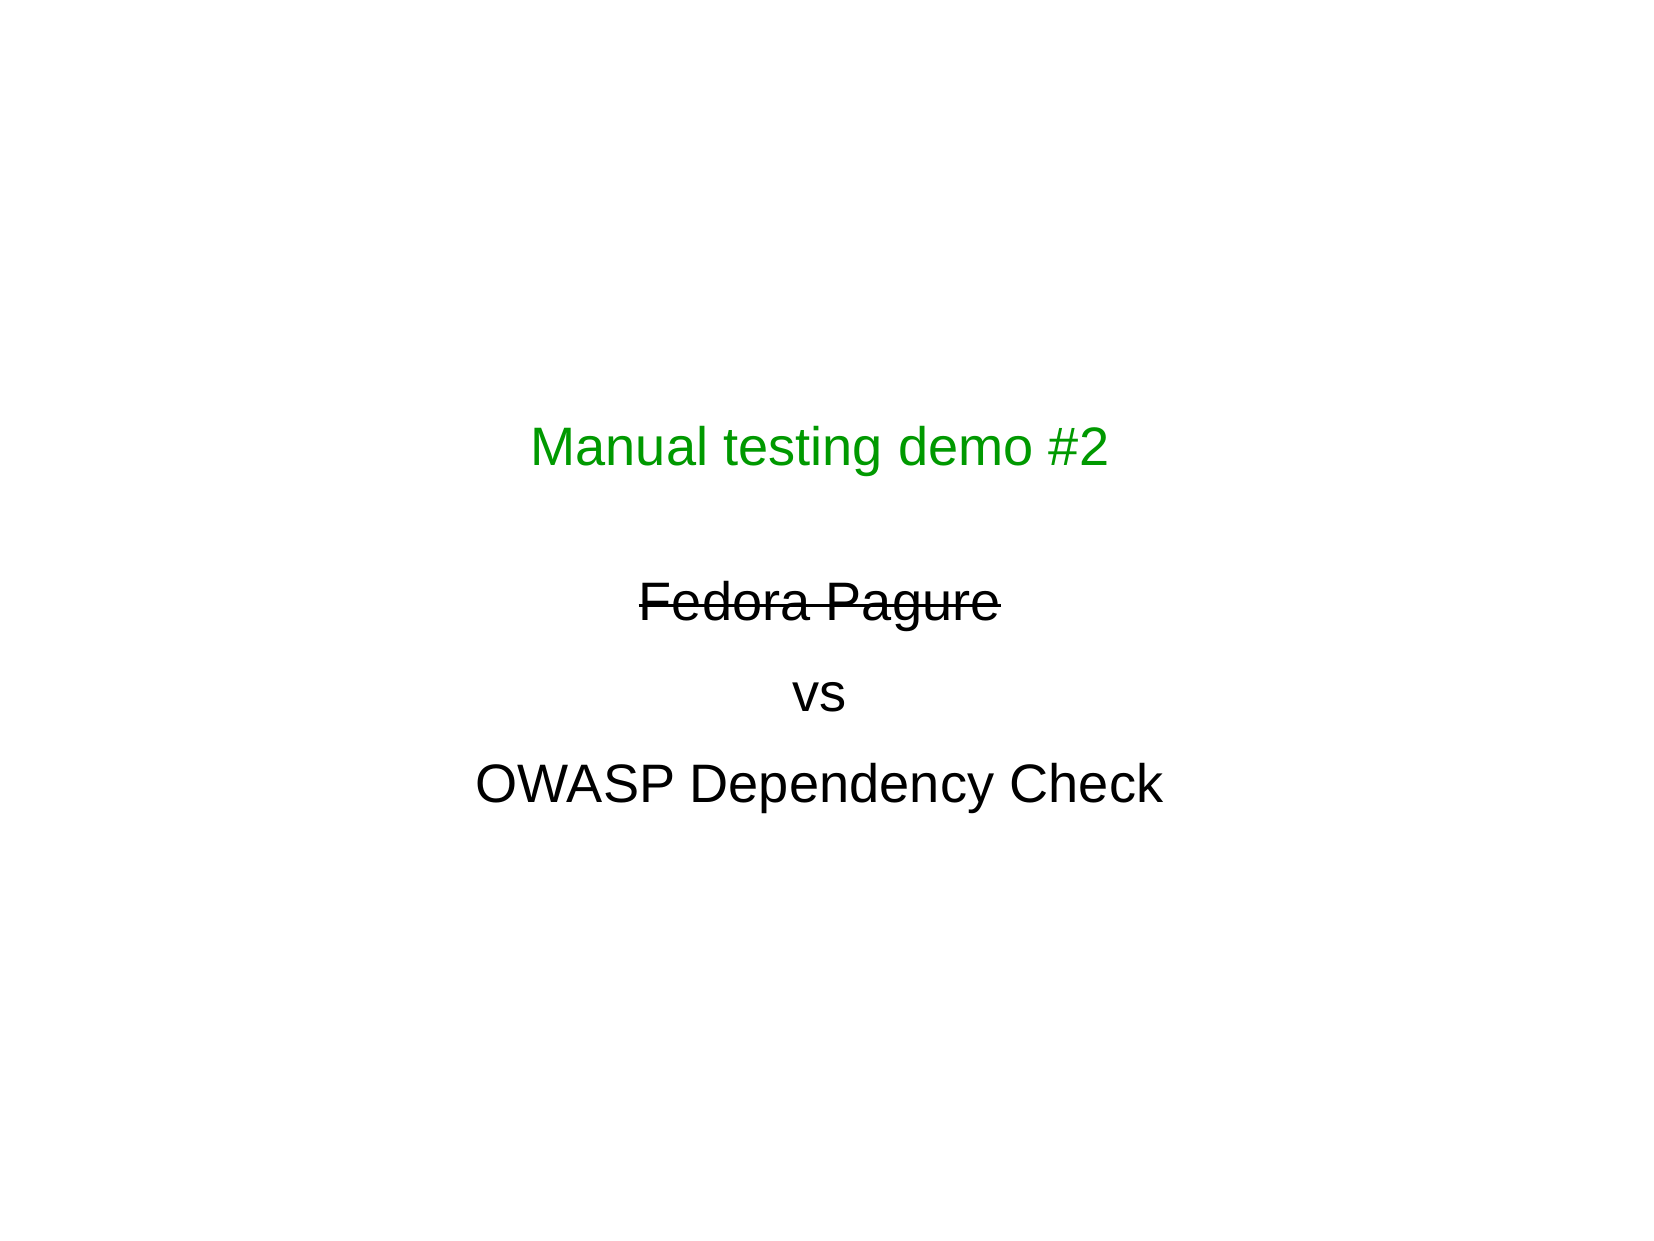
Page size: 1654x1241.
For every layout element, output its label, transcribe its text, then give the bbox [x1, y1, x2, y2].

text_box Manual testing demo #2 Fedora Pagure vs OWASP Dependency Check [460, 408, 1193, 832]
